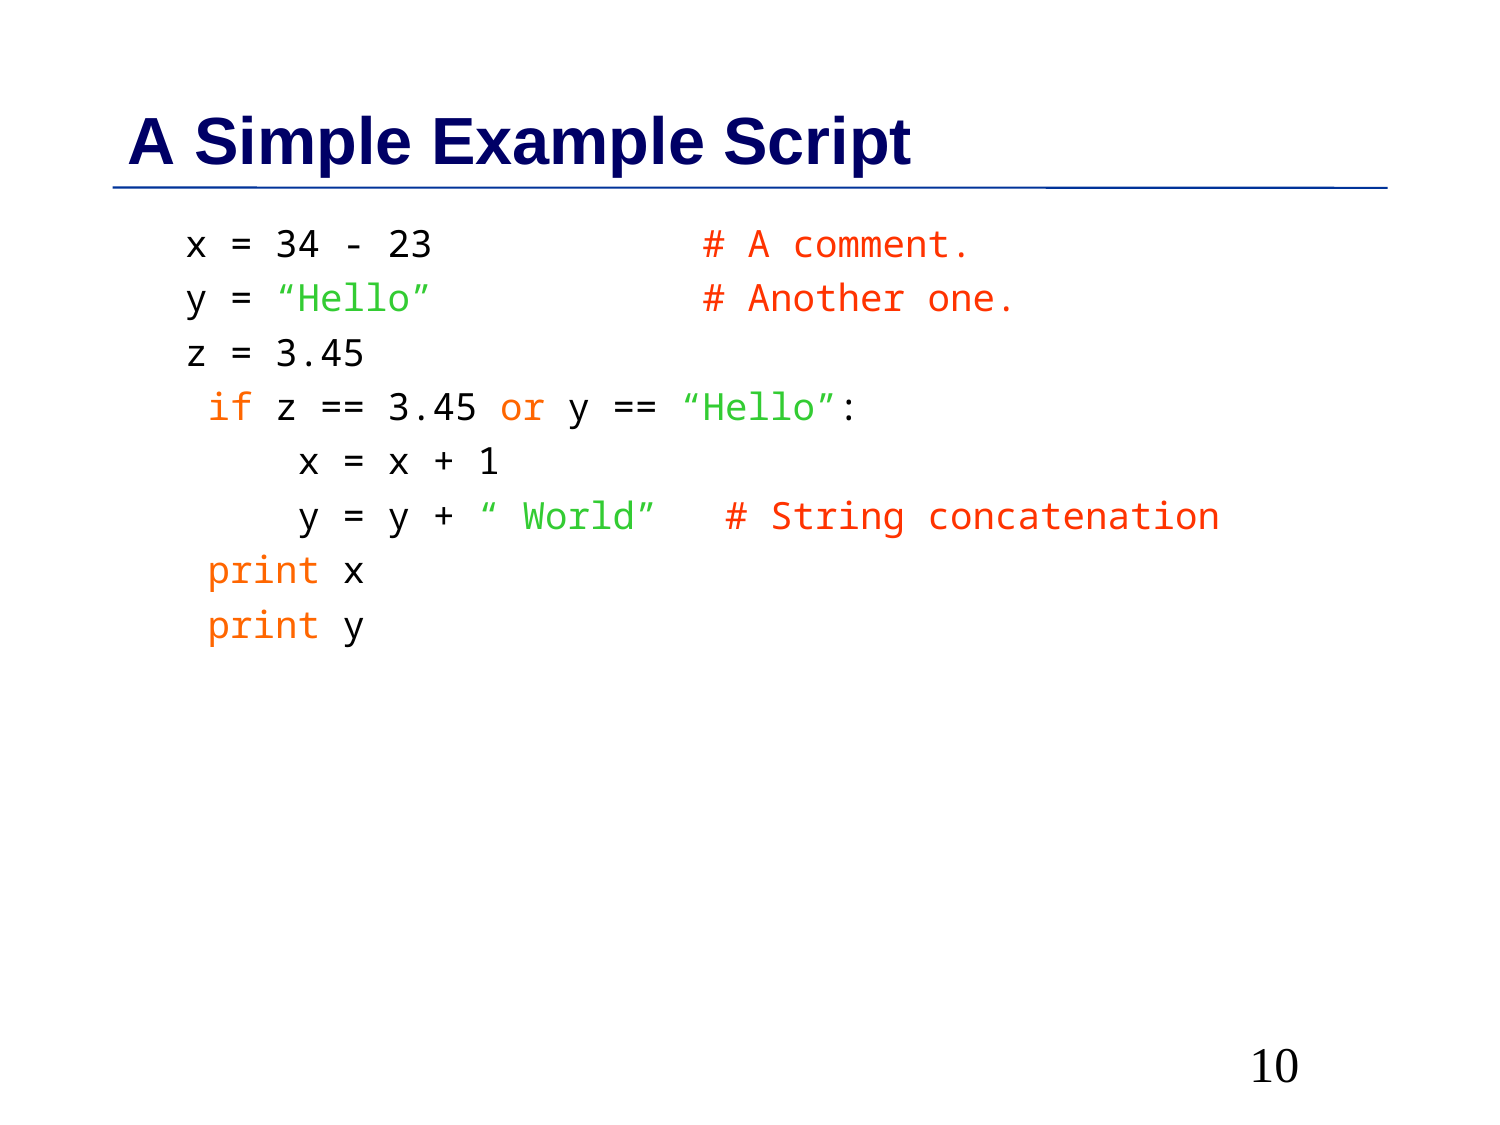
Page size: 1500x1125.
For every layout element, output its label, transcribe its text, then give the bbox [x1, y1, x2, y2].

title A Simple Example Script [112, 89, 1388, 185]
text_box <number> [1074, 994, 1387, 1125]
list x = 34 - 23 # A comment. y = “Hello” # Another one. z = 3.45 if z == 3.45 or y == “Hello”: x = x + 1 y = y + “ World” # String concatenation print x print y [112, 212, 1388, 654]
